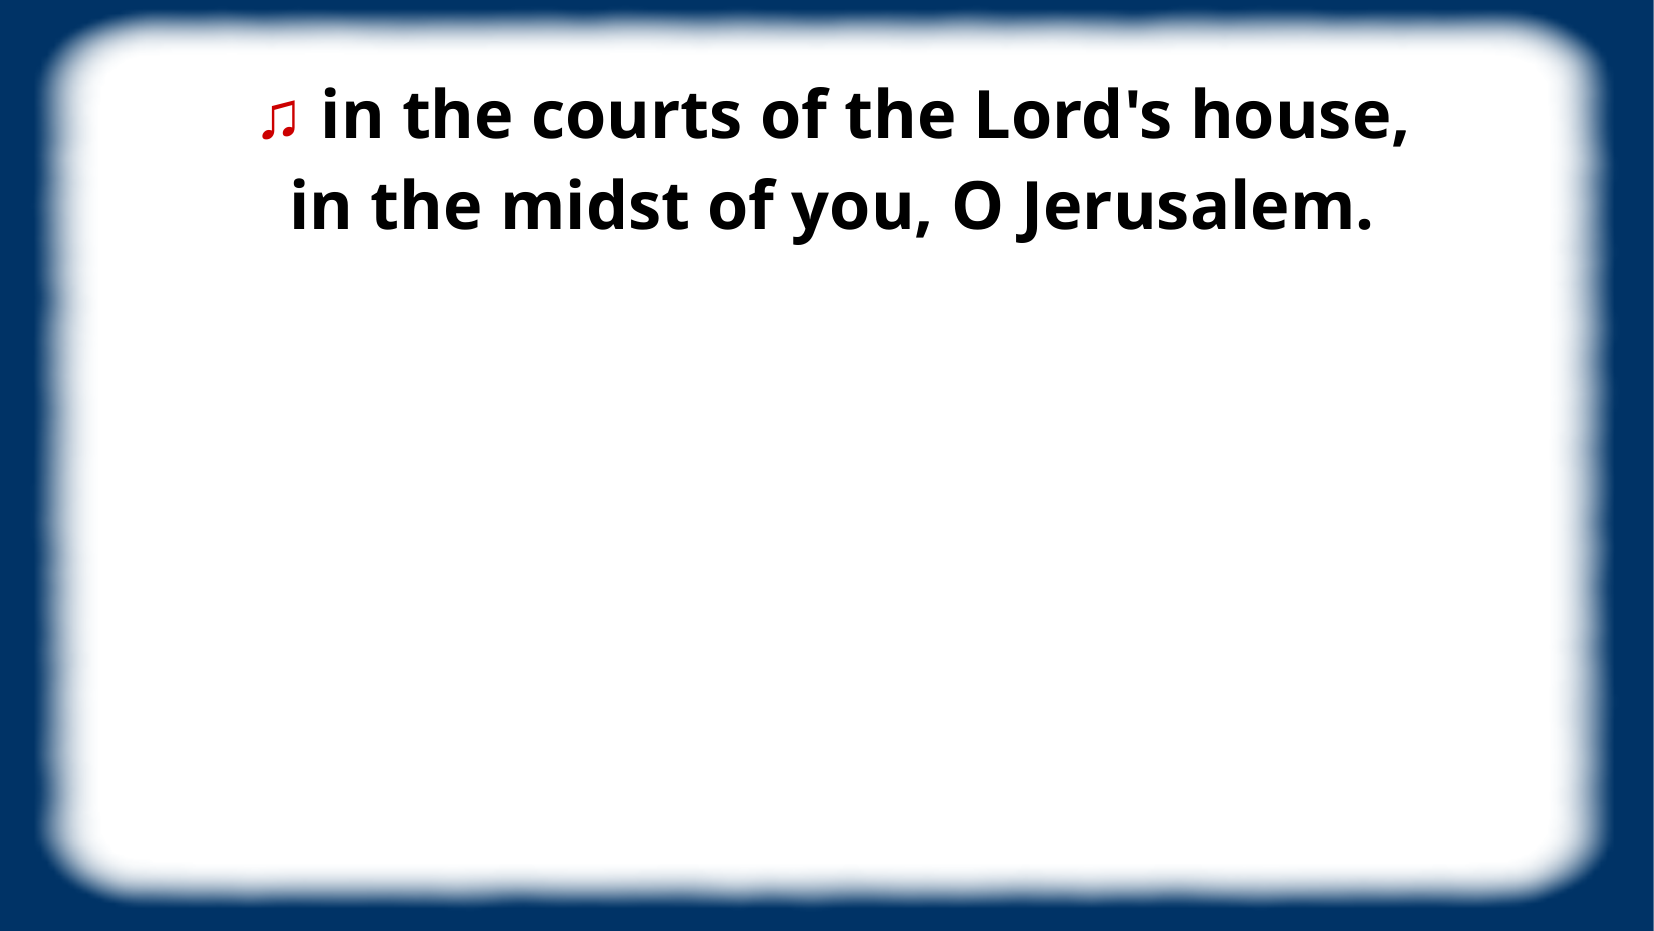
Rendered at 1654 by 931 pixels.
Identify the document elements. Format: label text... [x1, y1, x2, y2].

picture [0, 0, 1654, 931]
text_box ♫ in the courts of the Lord's house, in the midst of you, O Jerusalem. [105, 60, 1561, 325]
